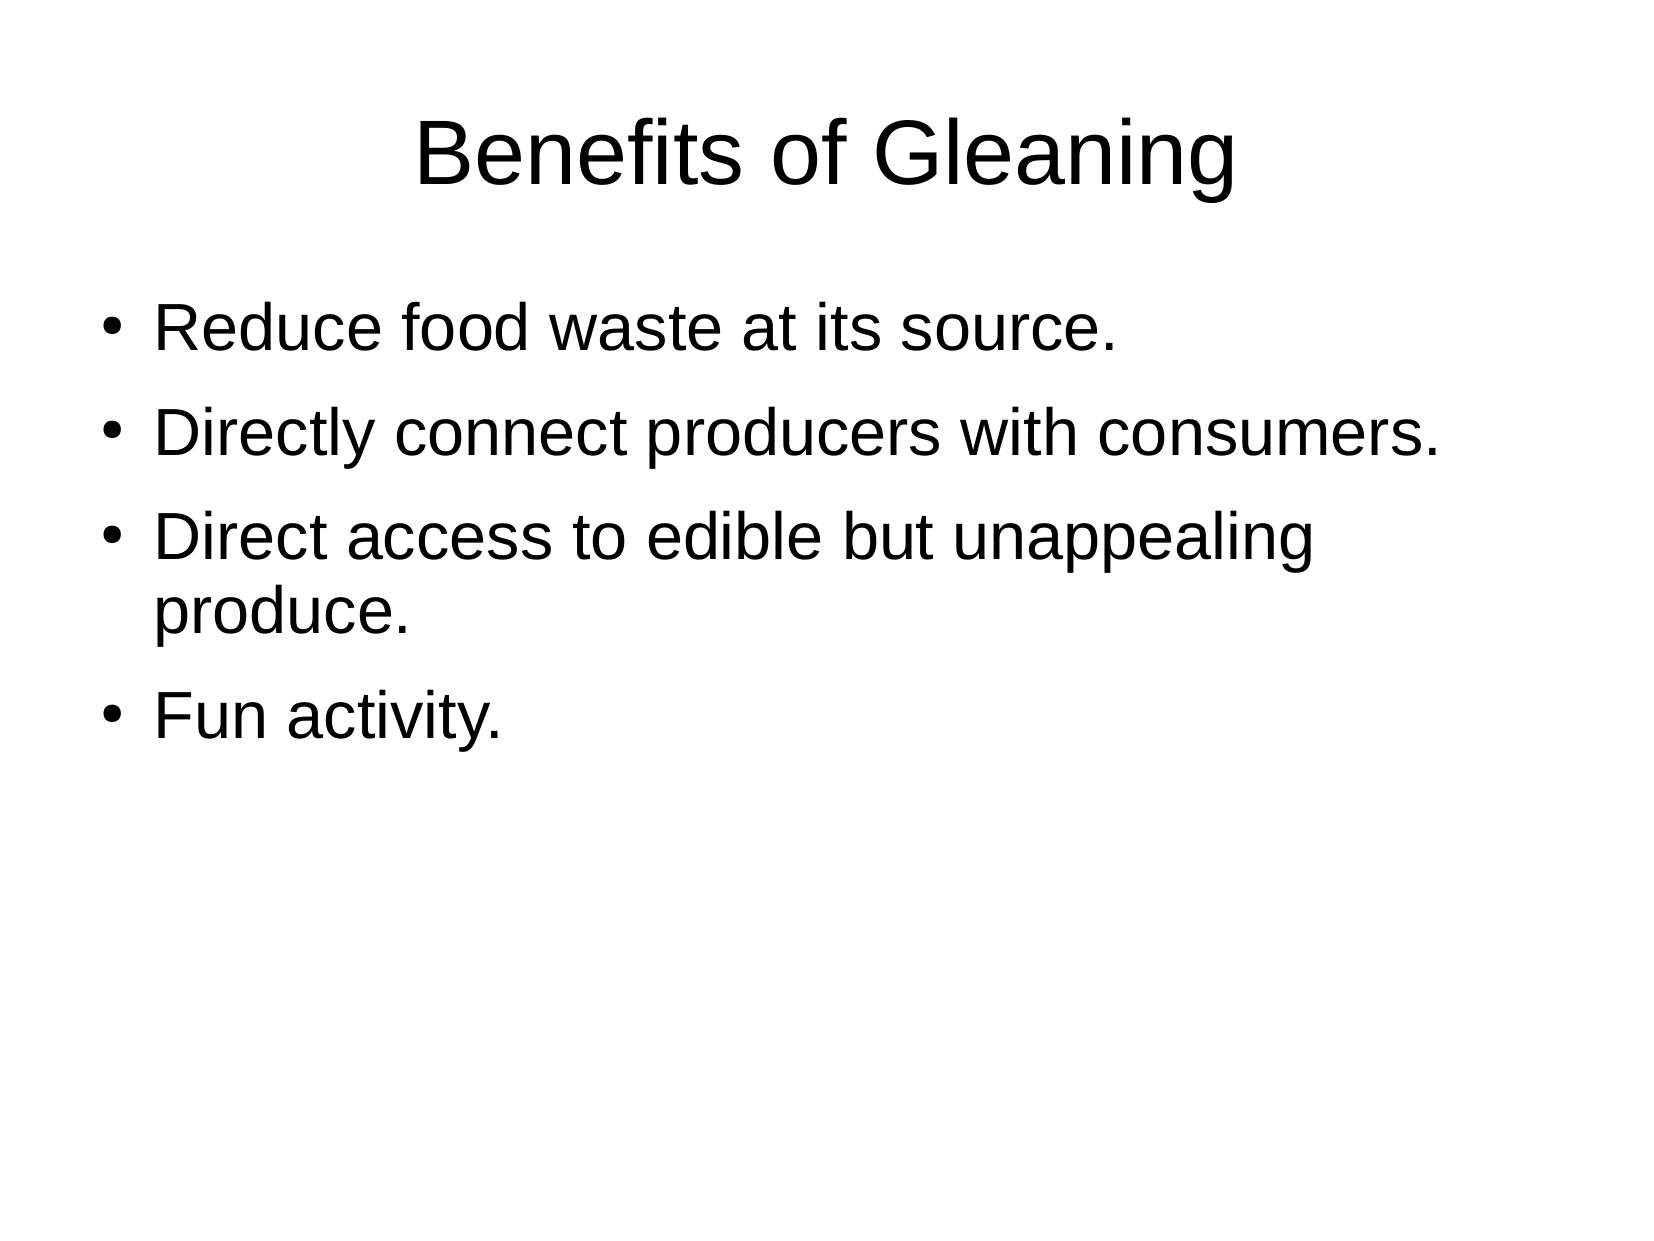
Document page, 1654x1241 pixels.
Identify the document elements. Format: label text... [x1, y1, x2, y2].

title Benefits of Gleaning [82, 49, 1571, 257]
list Reduce food waste at its source. Directly connect producers with consumers. Direct access to edible but unappealing produce. Fun activity. [82, 290, 1571, 1109]
